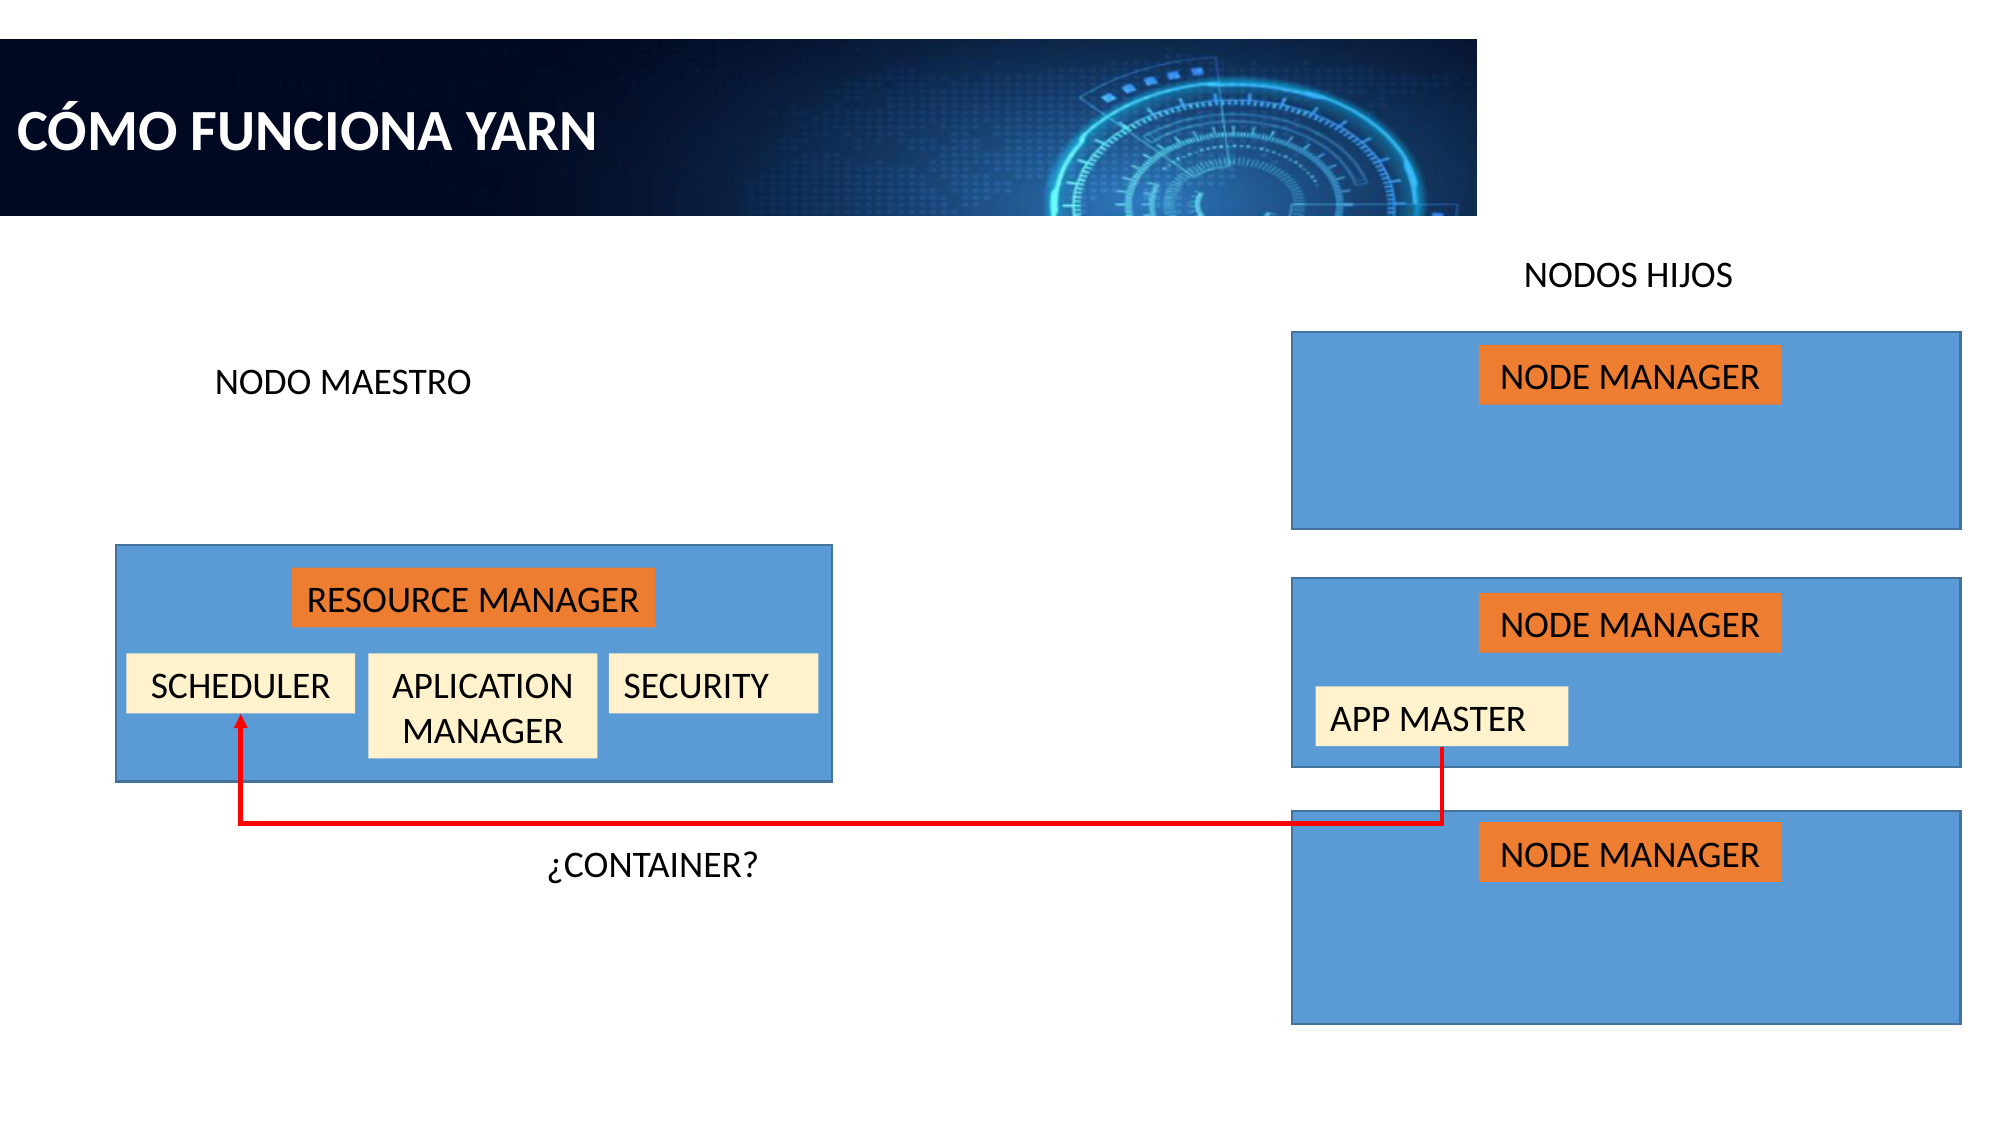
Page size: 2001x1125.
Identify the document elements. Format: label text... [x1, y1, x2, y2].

text_box NODOS HIJOS [1509, 242, 1927, 302]
text_box NODE MANAGER [1478, 822, 1782, 882]
picture [0, 39, 1477, 216]
text_box NODO MAESTRO [199, 349, 617, 410]
text_box NODE MANAGER [1478, 344, 1782, 405]
text_box CÓMO FUNCIONA YARN [2, 84, 613, 170]
text_box [1292, 332, 1961, 529]
text_box NODE MANAGER [1478, 592, 1782, 653]
text_box ¿CONTAINER? [531, 832, 1075, 893]
text_box [115, 544, 832, 782]
text_box APP MASTER [1315, 686, 1569, 747]
text_box SECURITY [608, 653, 819, 714]
text_box [1292, 810, 1440, 821]
text_box SCHEDULER [126, 653, 356, 714]
text_box [1292, 810, 1961, 1024]
text_box [1292, 578, 1961, 767]
text_box RESOURCE MANAGER [292, 567, 656, 628]
text_box APLICATION MANAGER [368, 653, 598, 759]
